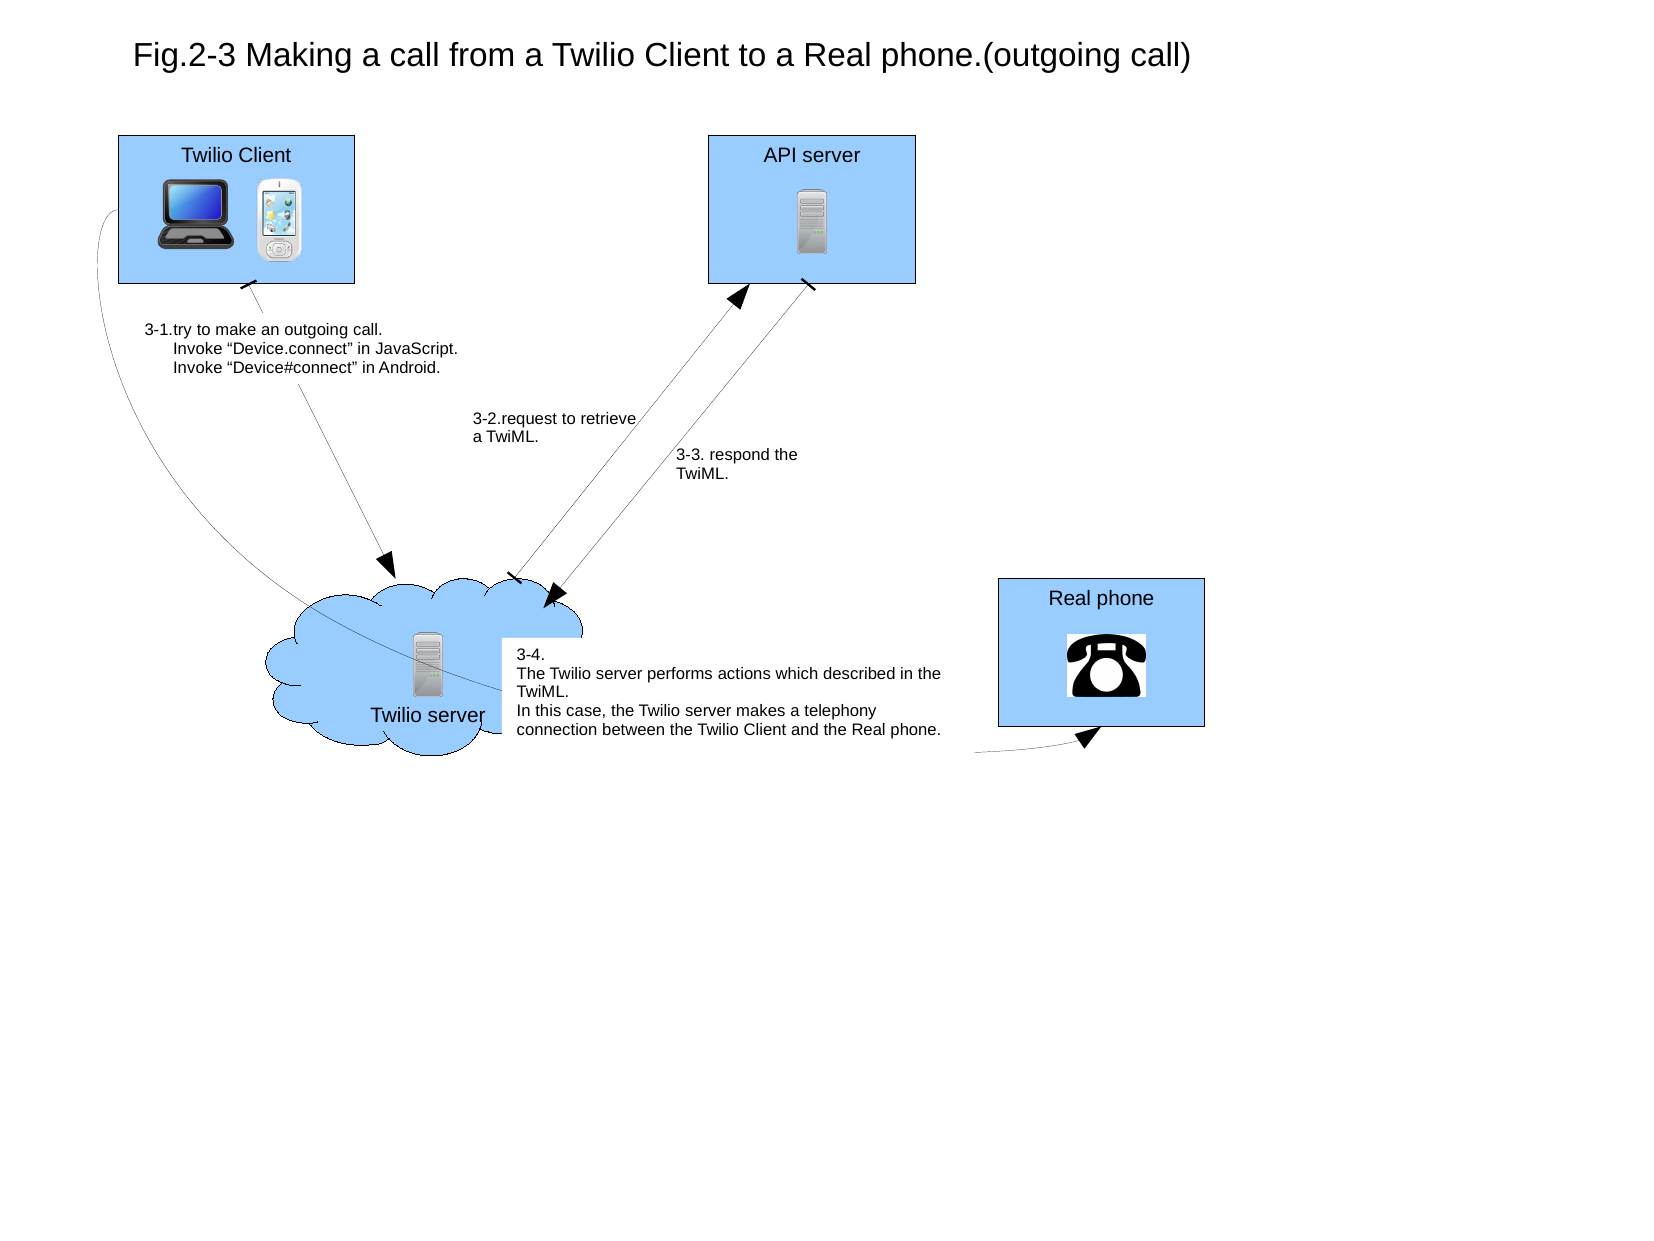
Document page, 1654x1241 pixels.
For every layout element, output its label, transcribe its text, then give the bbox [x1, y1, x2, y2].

text_box 3-4. The Twilio server performs actions which described in the TwiML. In this case, the Twilio server makes a telephony connection between the Twilio Client and the Real phone. [501, 637, 975, 756]
picture [413, 660, 443, 697]
text_box Twilio server [354, 696, 501, 735]
text_box [708, 135, 916, 284]
picture [1067, 634, 1146, 697]
text_box [118, 135, 355, 284]
text_box [265, 607, 477, 756]
text_box Twilio Client [147, 135, 325, 174]
text_box 3-2.request to retrieve a TwiML. [458, 401, 662, 457]
picture [797, 189, 827, 254]
text_box Real phone [1027, 578, 1176, 617]
text_box [443, 672, 501, 696]
picture [413, 632, 443, 670]
text_box 3-3. respond the TwiML. [661, 437, 839, 491]
picture [147, 174, 325, 265]
text_box 3-1.try to make an outgoing call. Invoke “Device.connect” in JavaScript. Invoke “Device#connect” in Android. [129, 312, 485, 385]
text_box [310, 578, 583, 689]
text_box [998, 578, 1205, 727]
text_box API server [738, 135, 886, 174]
text_box Fig.2-3 Making a call from a Twilio Client to a Real phone.(outgoing call) [118, 29, 1241, 89]
